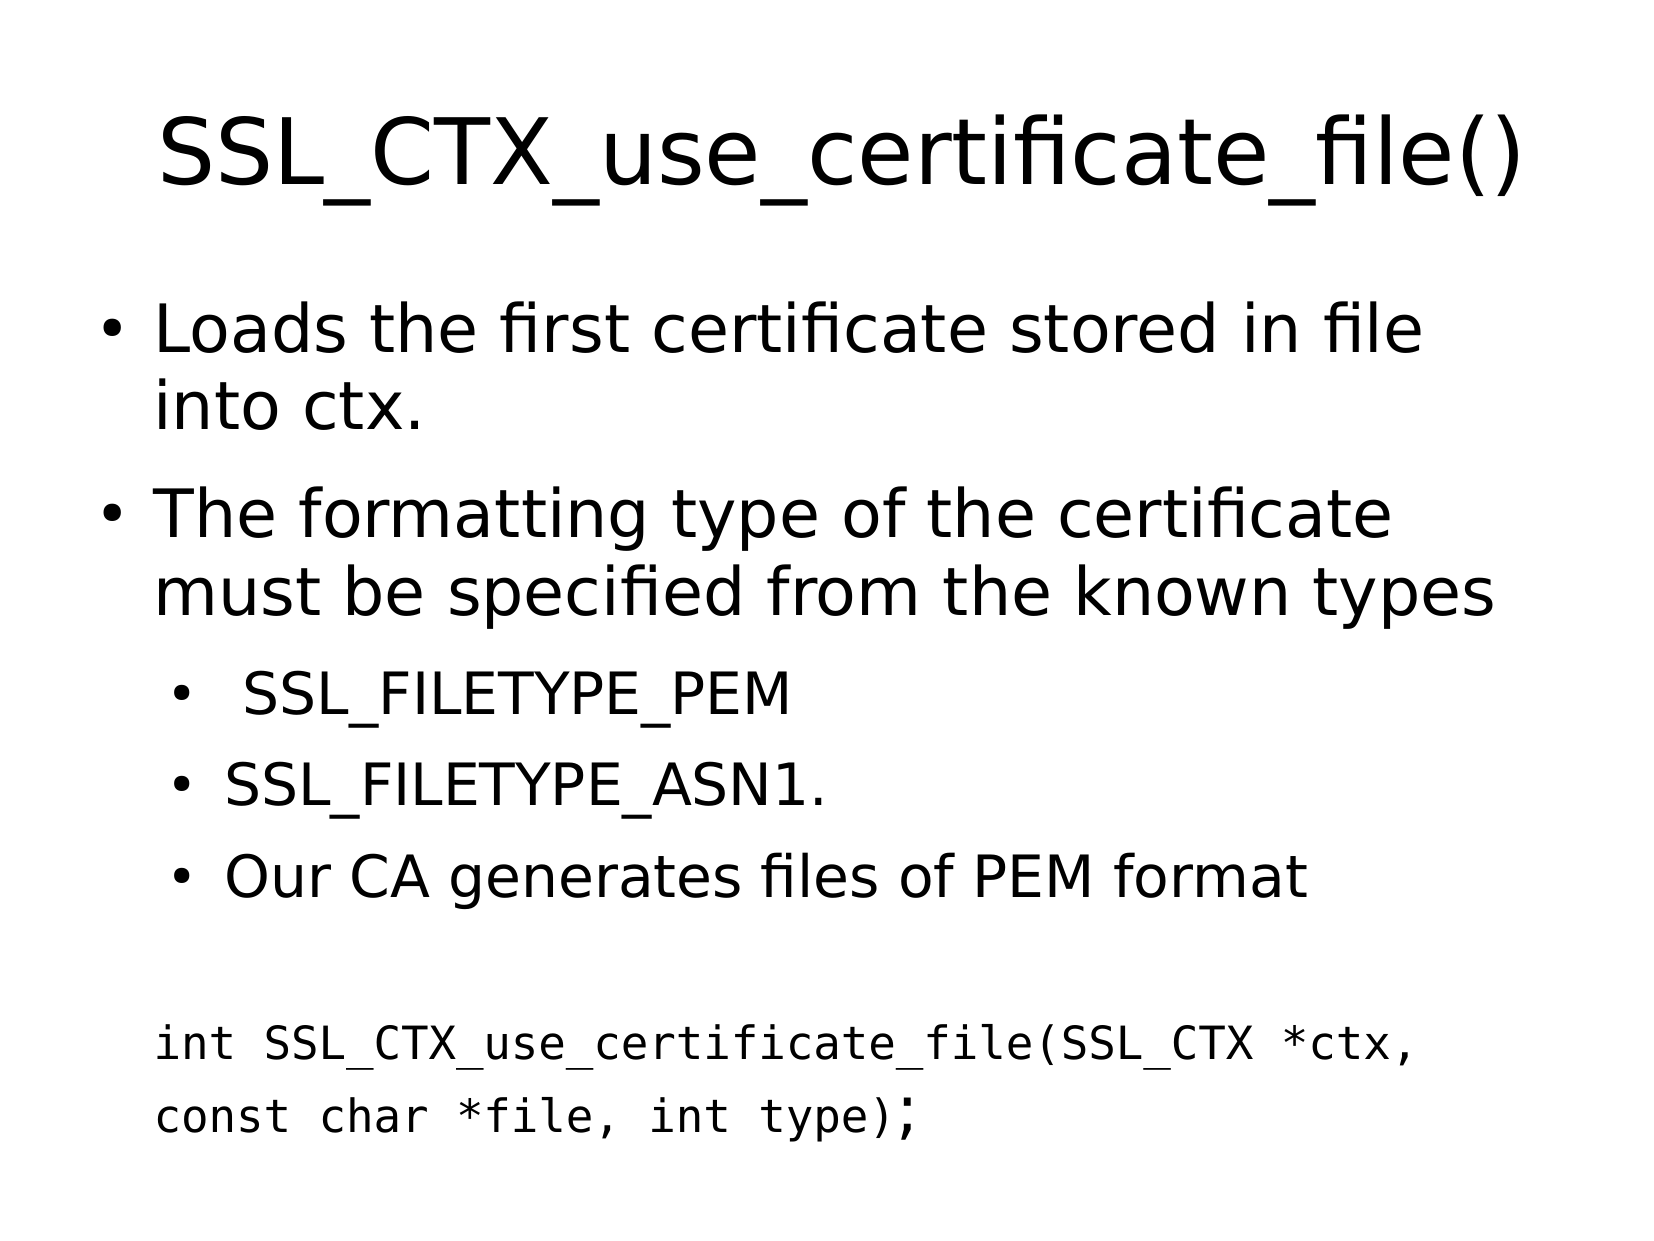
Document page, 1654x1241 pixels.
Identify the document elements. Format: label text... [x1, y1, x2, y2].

list Loads the first certificate stored in file into ctx. The formatting type of the certificate must be specified from the known types SSL_FILETYPE_PEM SSL_FILETYPE_ASN1. Our CA generates files of PEM format int SSL_CTX_use_certificate_file(SSL_CTX *ctx, const char *file, int type); [82, 290, 1571, 1109]
title SSL_CTX_use_certificate_file() [82, 56, 1571, 250]
